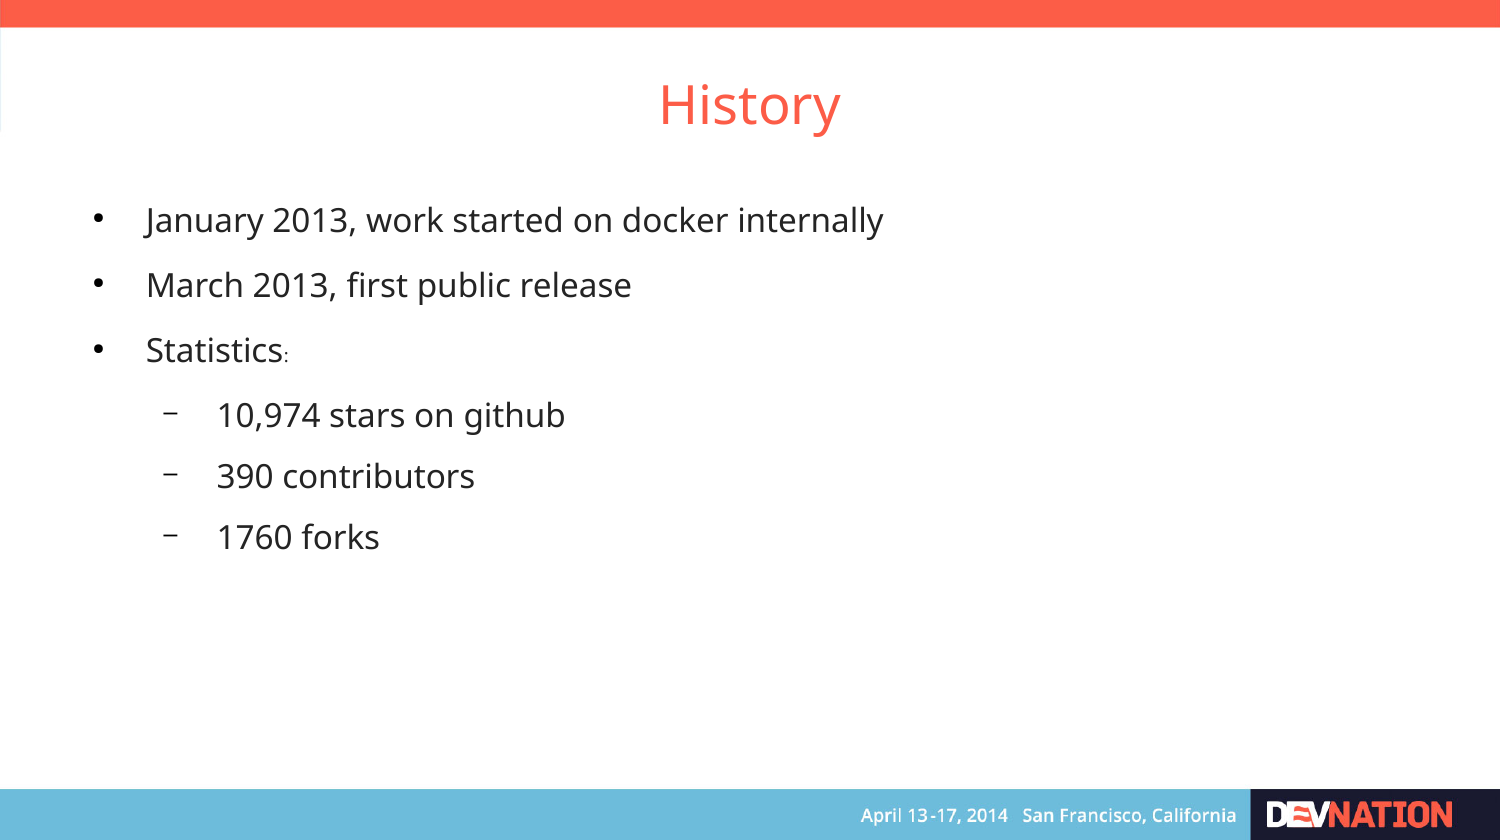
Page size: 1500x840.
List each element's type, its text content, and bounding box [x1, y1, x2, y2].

title History [74, 33, 1425, 174]
picture [0, 0, 1500, 840]
list January 2013, work started on docker internally March 2013, first public release Statistics: 10,974 stars on github 390 contributors 1760 forks [74, 196, 1425, 751]
